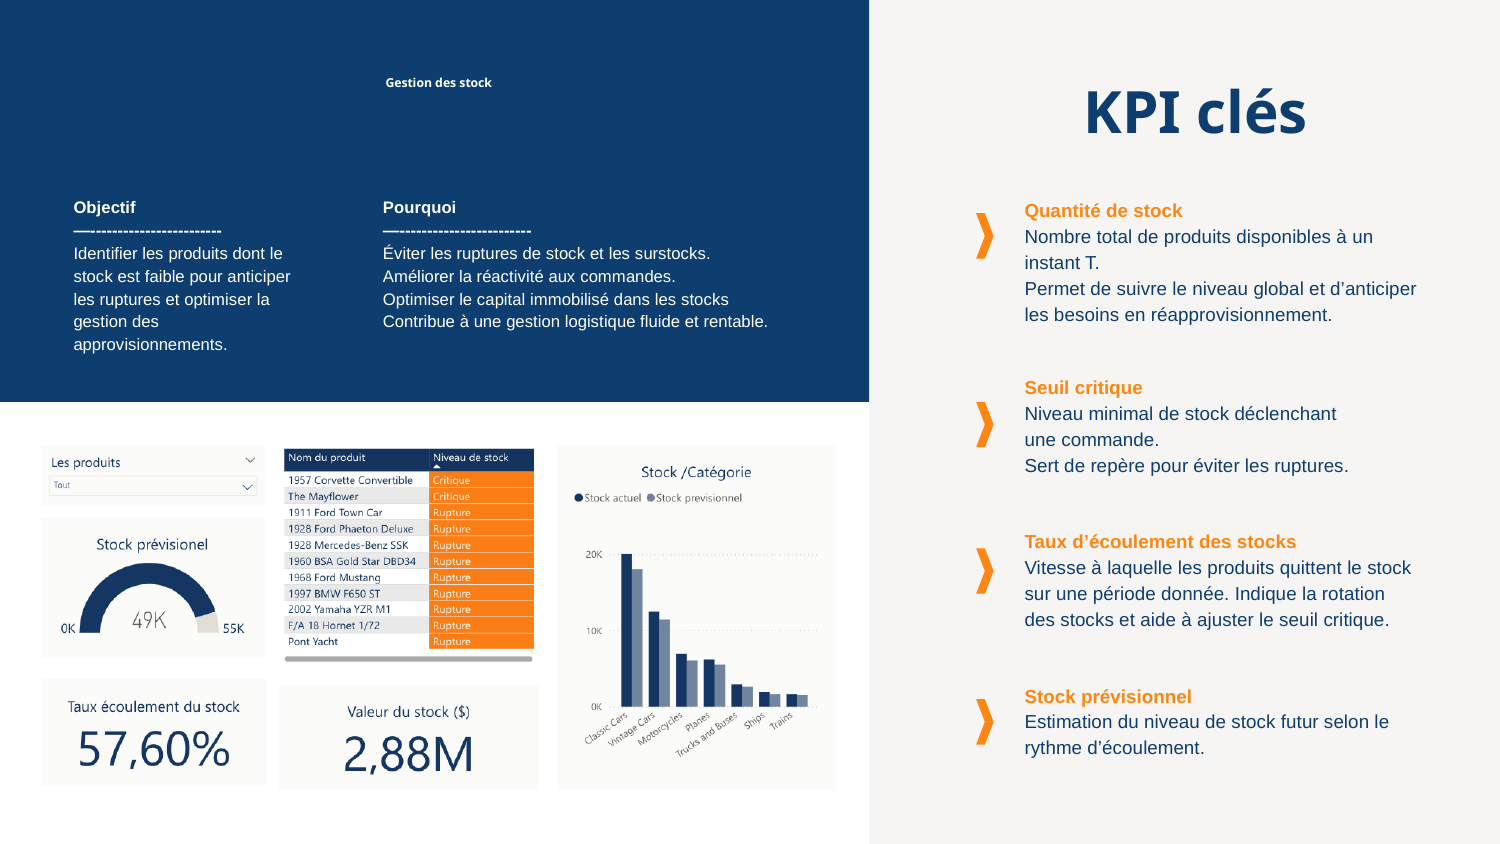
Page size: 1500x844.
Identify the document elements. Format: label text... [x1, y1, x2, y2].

text_box [0, 0, 1500, 844]
title KPI clés [1009, 60, 1382, 163]
list Objectif —------------------------ Identifier les produits dont le stock est faible pour anticiper les ruptures et optimiser la gestion des approvisionnements. [58, 178, 332, 337]
picture [23, 421, 855, 809]
list Quantité de stock Nombre total de produits disponibles à un instant T. Permet de suivre le niveau global et d’anticiper les besoins en réapprovisionnement. Seuil critique Niveau minimal de stock déclenchant une commande. Sert de repère pour éviter les ruptures. Taux d’écoulement des stocks Vitesse à laquelle les produits quittent le stock sur une période donnée. Indique la rotation des stocks et aide à ajuster le seuil critique. Stock prévisionnel Estimation du niveau de stock futur selon le rythme d’écoulement. [1009, 180, 1433, 755]
list Pourquoi —------------------------ Éviter les ruptures de stock et les surstocks. Améliorer la réactivité aux commandes. Optimiser le capital immobilisé dans les stocks Contribue à une gestion logistique fluide et rentable. [367, 178, 801, 367]
title Gestion des stock [60, 60, 817, 136]
